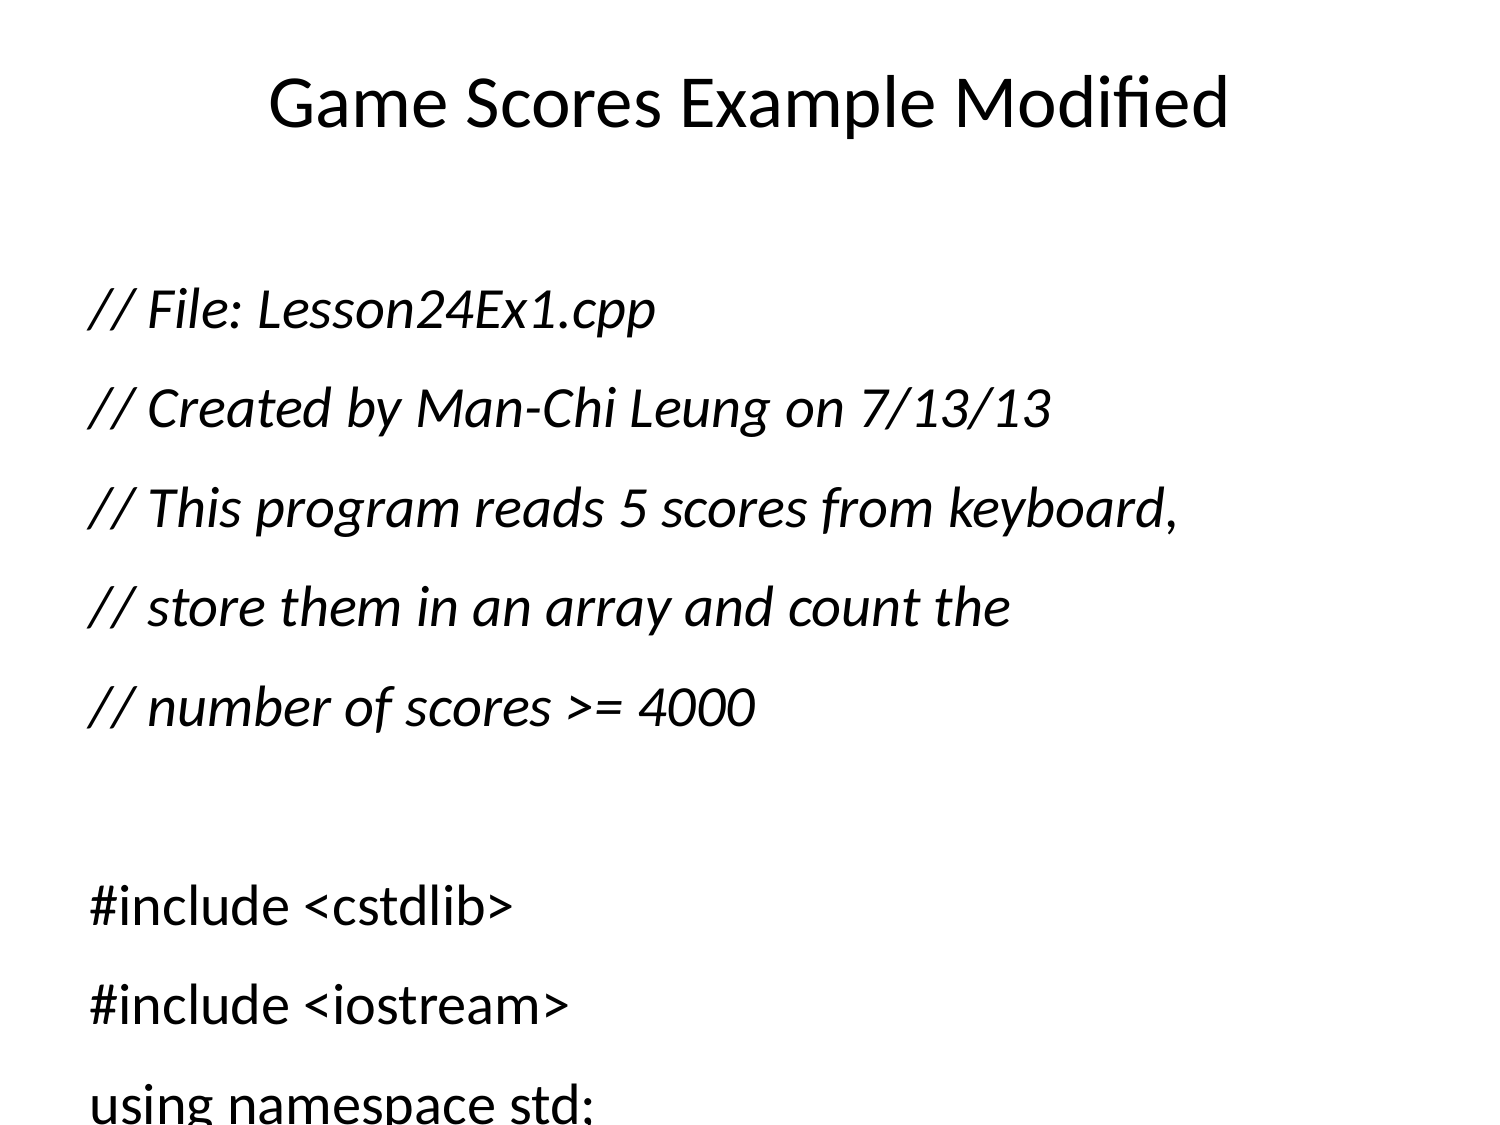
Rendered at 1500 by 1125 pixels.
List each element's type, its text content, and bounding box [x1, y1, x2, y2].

title Game Scores Example Modified [75, 45, 1425, 233]
list // File: Lesson24Ex1.cpp // Created by Man-Chi Leung on 7/13/13 // This program reads 5 scores from keyboard, // store them in an array and count the // number of scores >= 4000 #include <cstdlib> #include <iostream> using namespace std; [75, 262, 1425, 1005]
